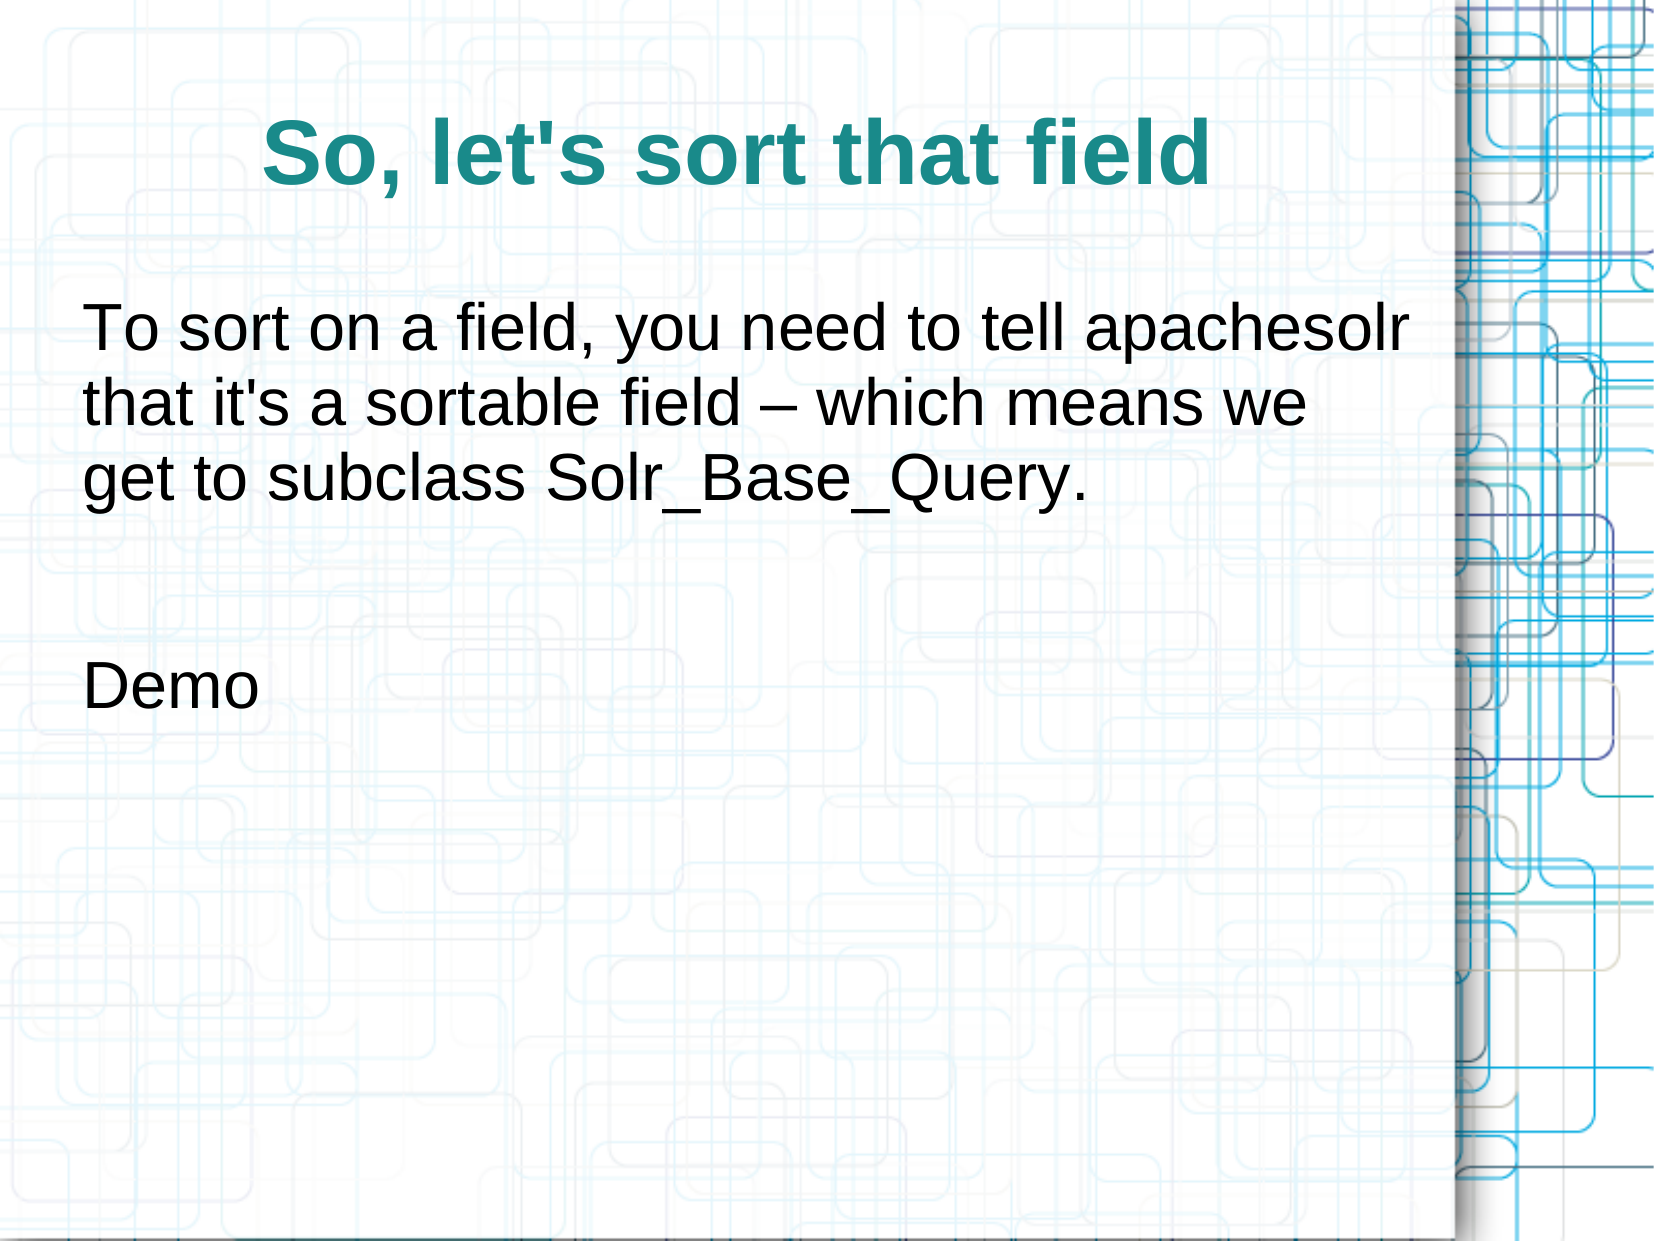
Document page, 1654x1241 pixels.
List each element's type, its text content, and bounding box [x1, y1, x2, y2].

list To sort on a field, you need to tell apachesolr that it's a sortable field – which means we get to subclass Solr_Base_Query. Demo [82, 290, 1418, 1094]
title So, let's sort that field [59, 56, 1418, 250]
picture [0, 0, 1654, 1241]
